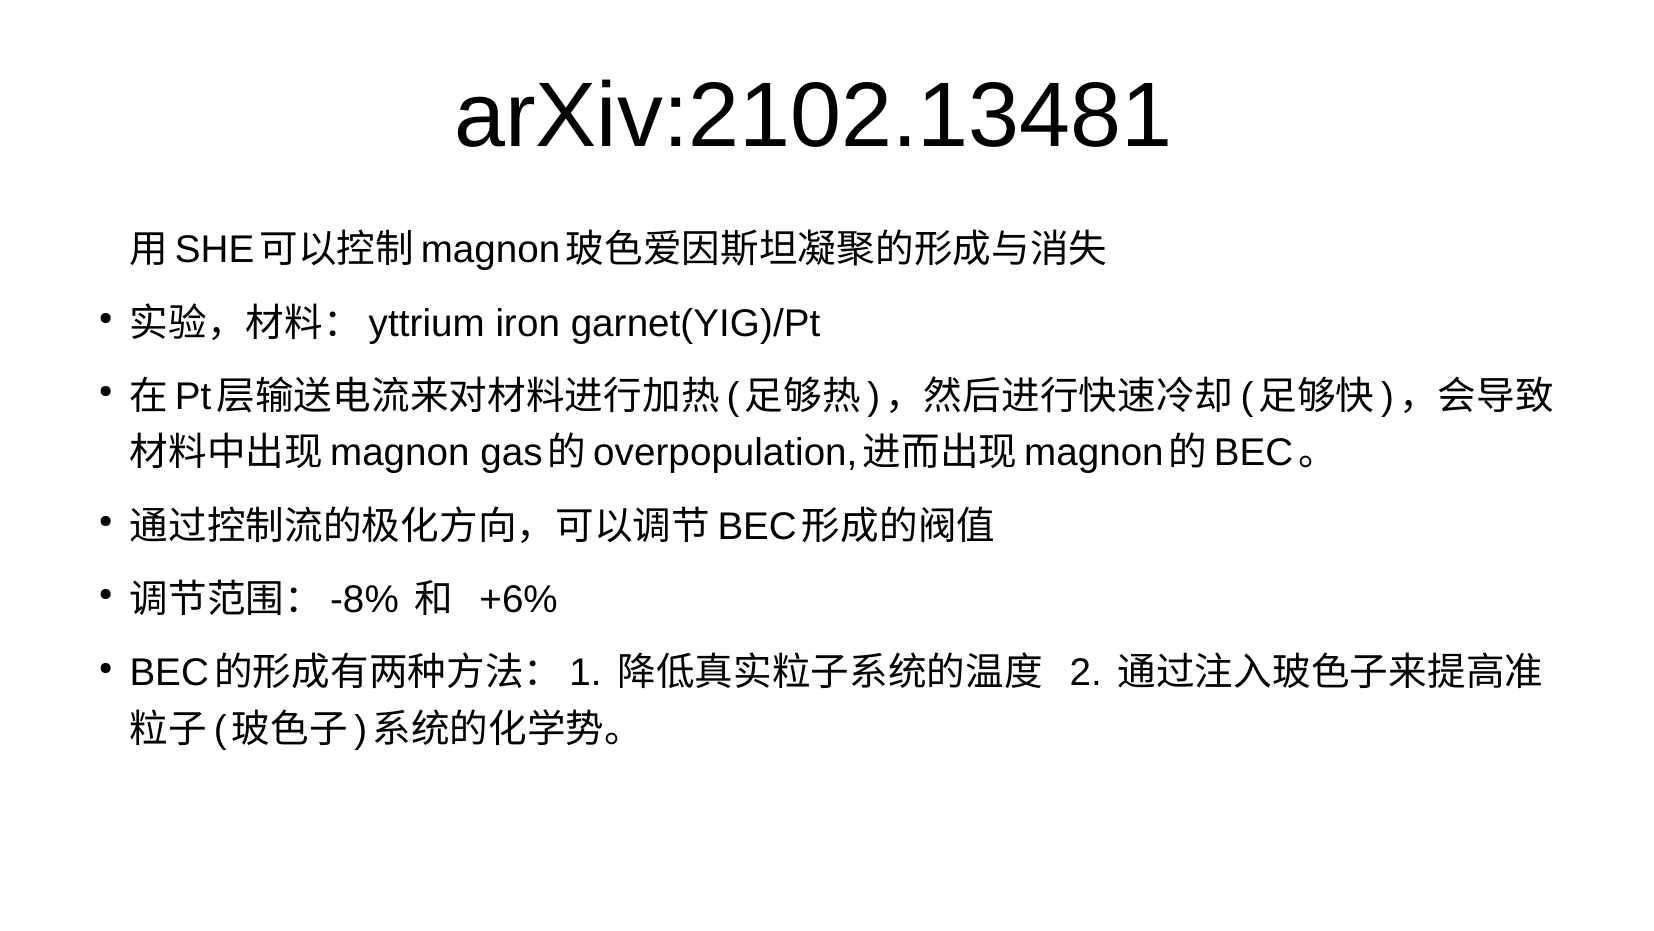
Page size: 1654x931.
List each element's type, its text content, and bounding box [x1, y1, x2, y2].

list 用SHE可以控制magnon玻色爱因斯坦凝聚的形成与消失 实验，材料：yttrium iron garnet(YIG)/Pt 在Pt层输送电流来对材料进行加热(足够热)，然后进行快速冷却(足够快)，会导致材料中出现magnon gas的overpopulation,进而出现magnon的BEC。 通过控制流的极化方向，可以调节BEC形成的阀值 调节范围：-8% 和 +6% BEC的形成有两种方法：1. 降低真实粒子系统的温度 2. 通过注入玻色子来提高准粒子(玻色子)系统的化学势。 [88, 217, 1577, 758]
title arXiv:2102.13481 [82, 37, 1571, 193]
